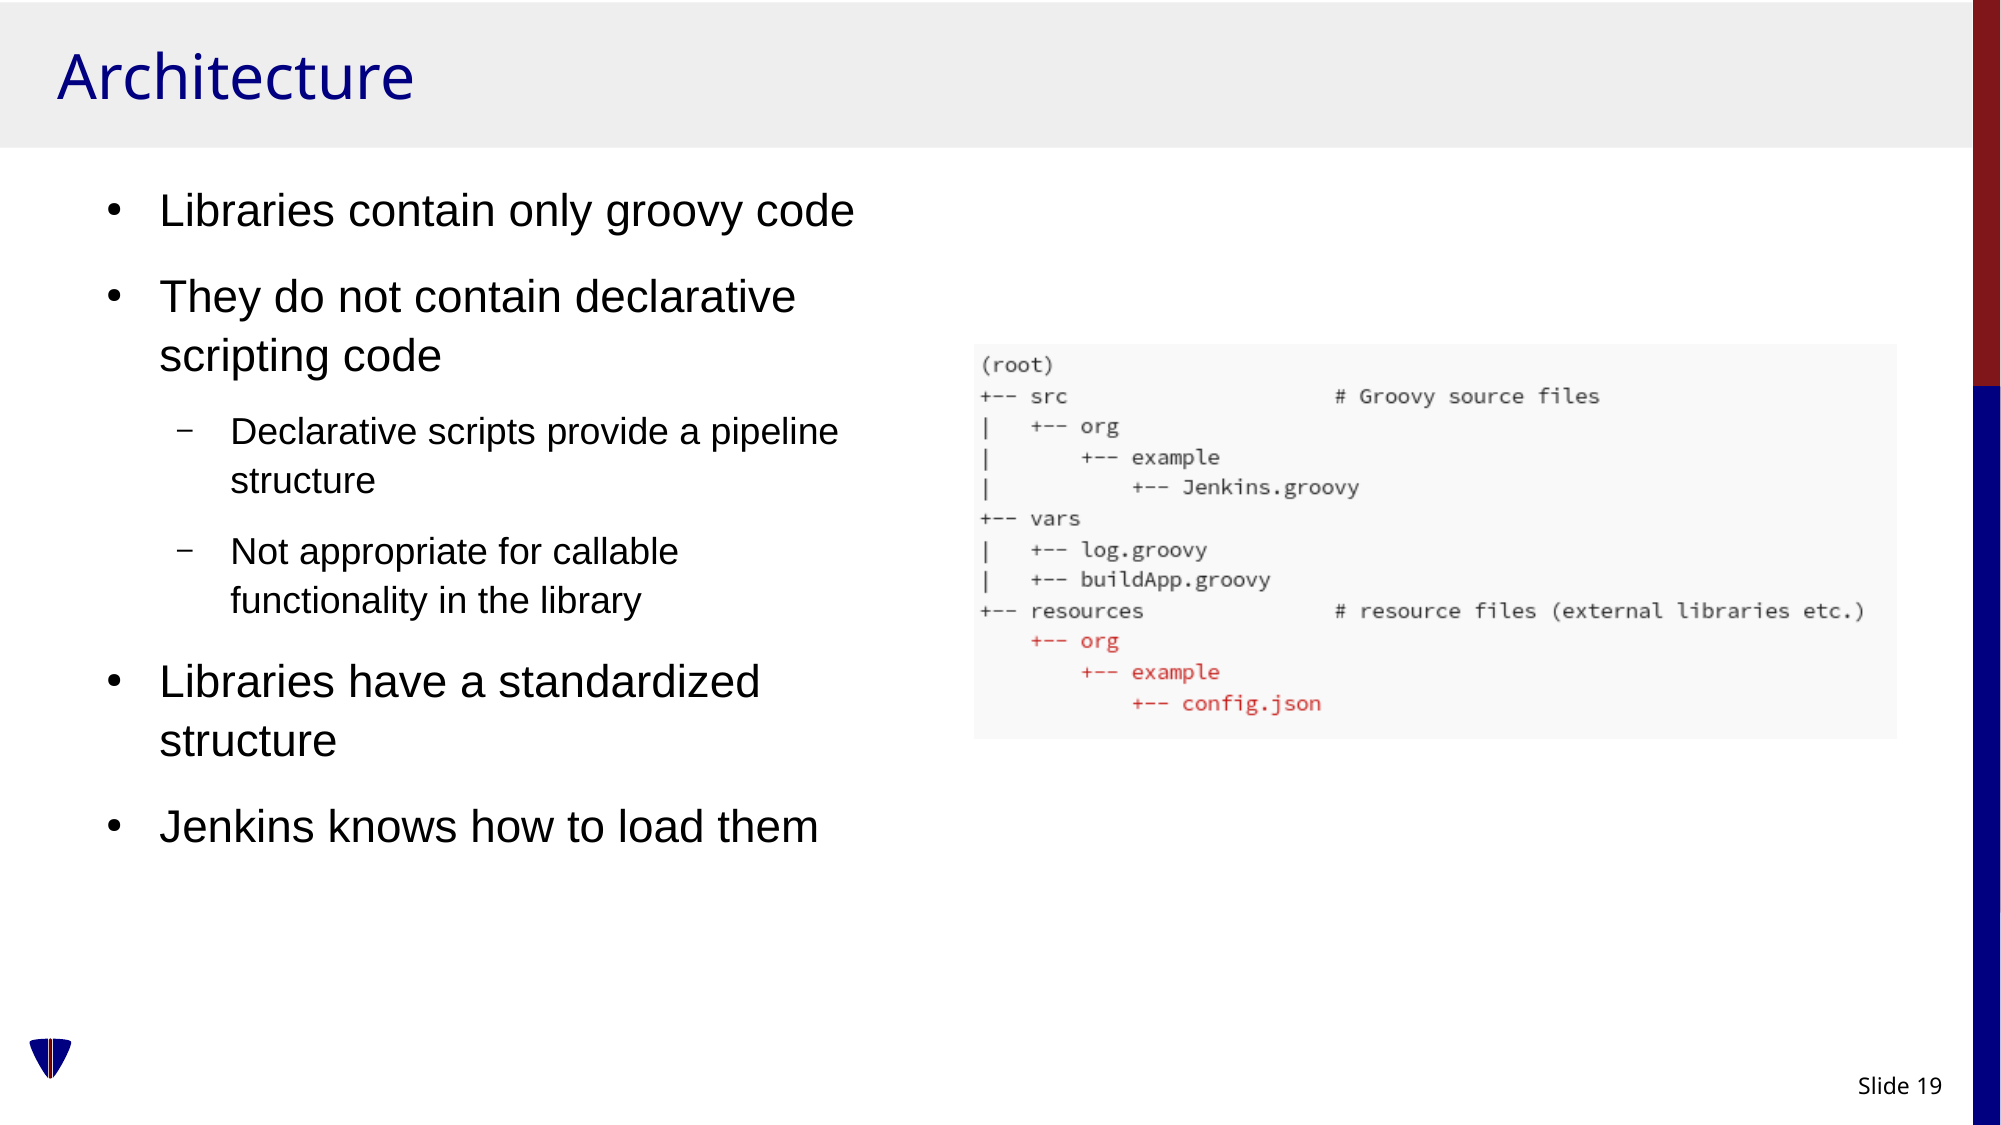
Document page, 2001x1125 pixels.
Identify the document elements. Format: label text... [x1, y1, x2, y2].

title Architecture [0, 2, 1973, 148]
list Libraries contain only groovy code They do not contain declarative scripting code Declarative scripts provide a pipeline structure Not appropriate for callable functionality in the library Libraries have a standardized structure Jenkins knows how to load them [88, 177, 886, 1034]
picture [974, 344, 1897, 739]
